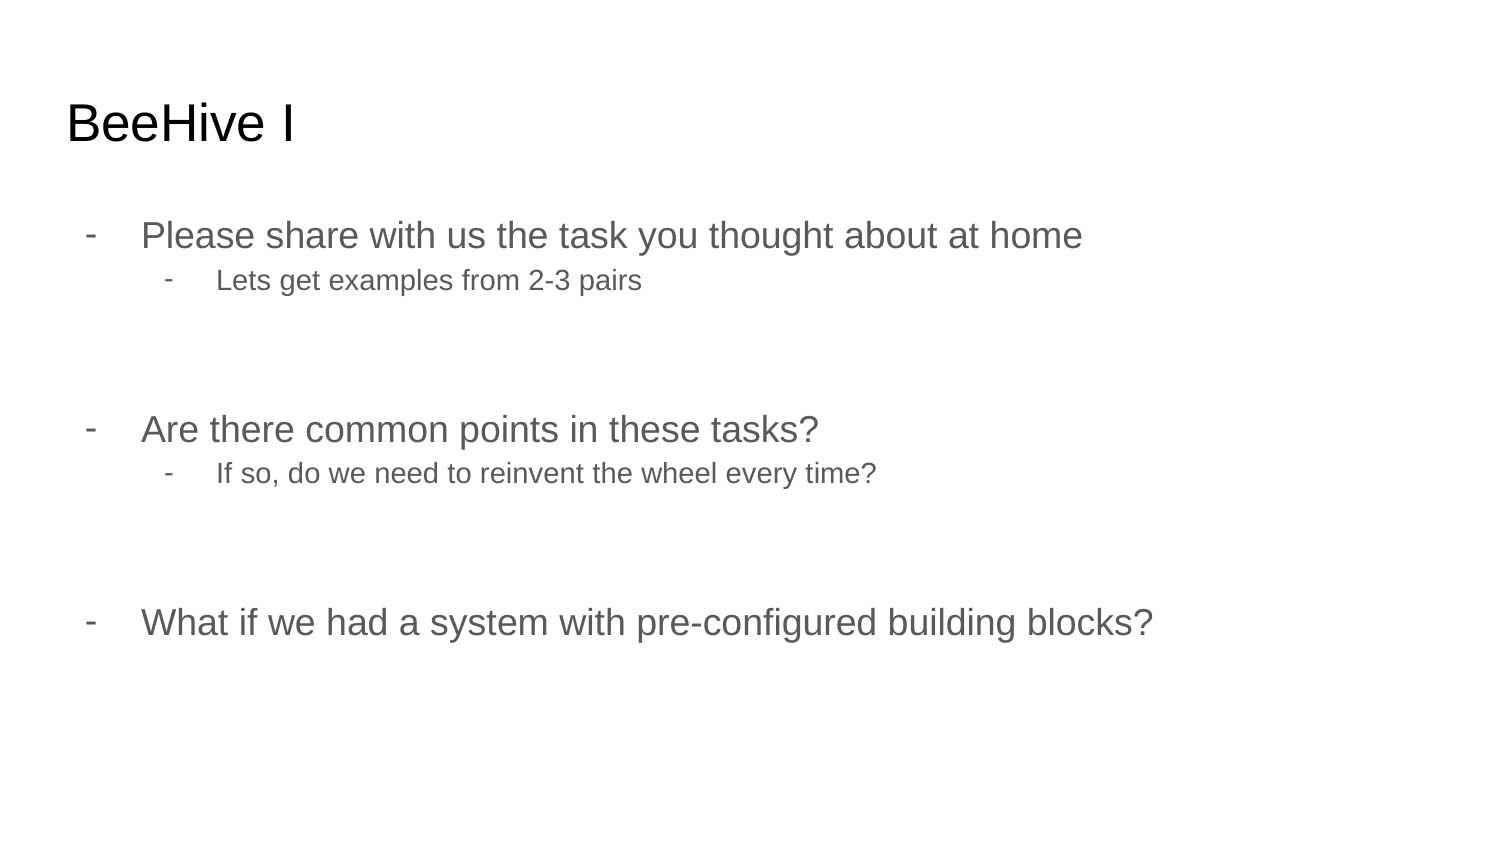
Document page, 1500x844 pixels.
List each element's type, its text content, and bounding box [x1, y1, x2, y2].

list Please share with us the task you thought about at home Lets get examples from 2-3 pairs Are there common points in these tasks? If so, do we need to reinvent the wheel every time? What if we had a system with pre-configured building blocks? [51, 189, 1449, 750]
title BeeHive I [51, 72, 1449, 167]
